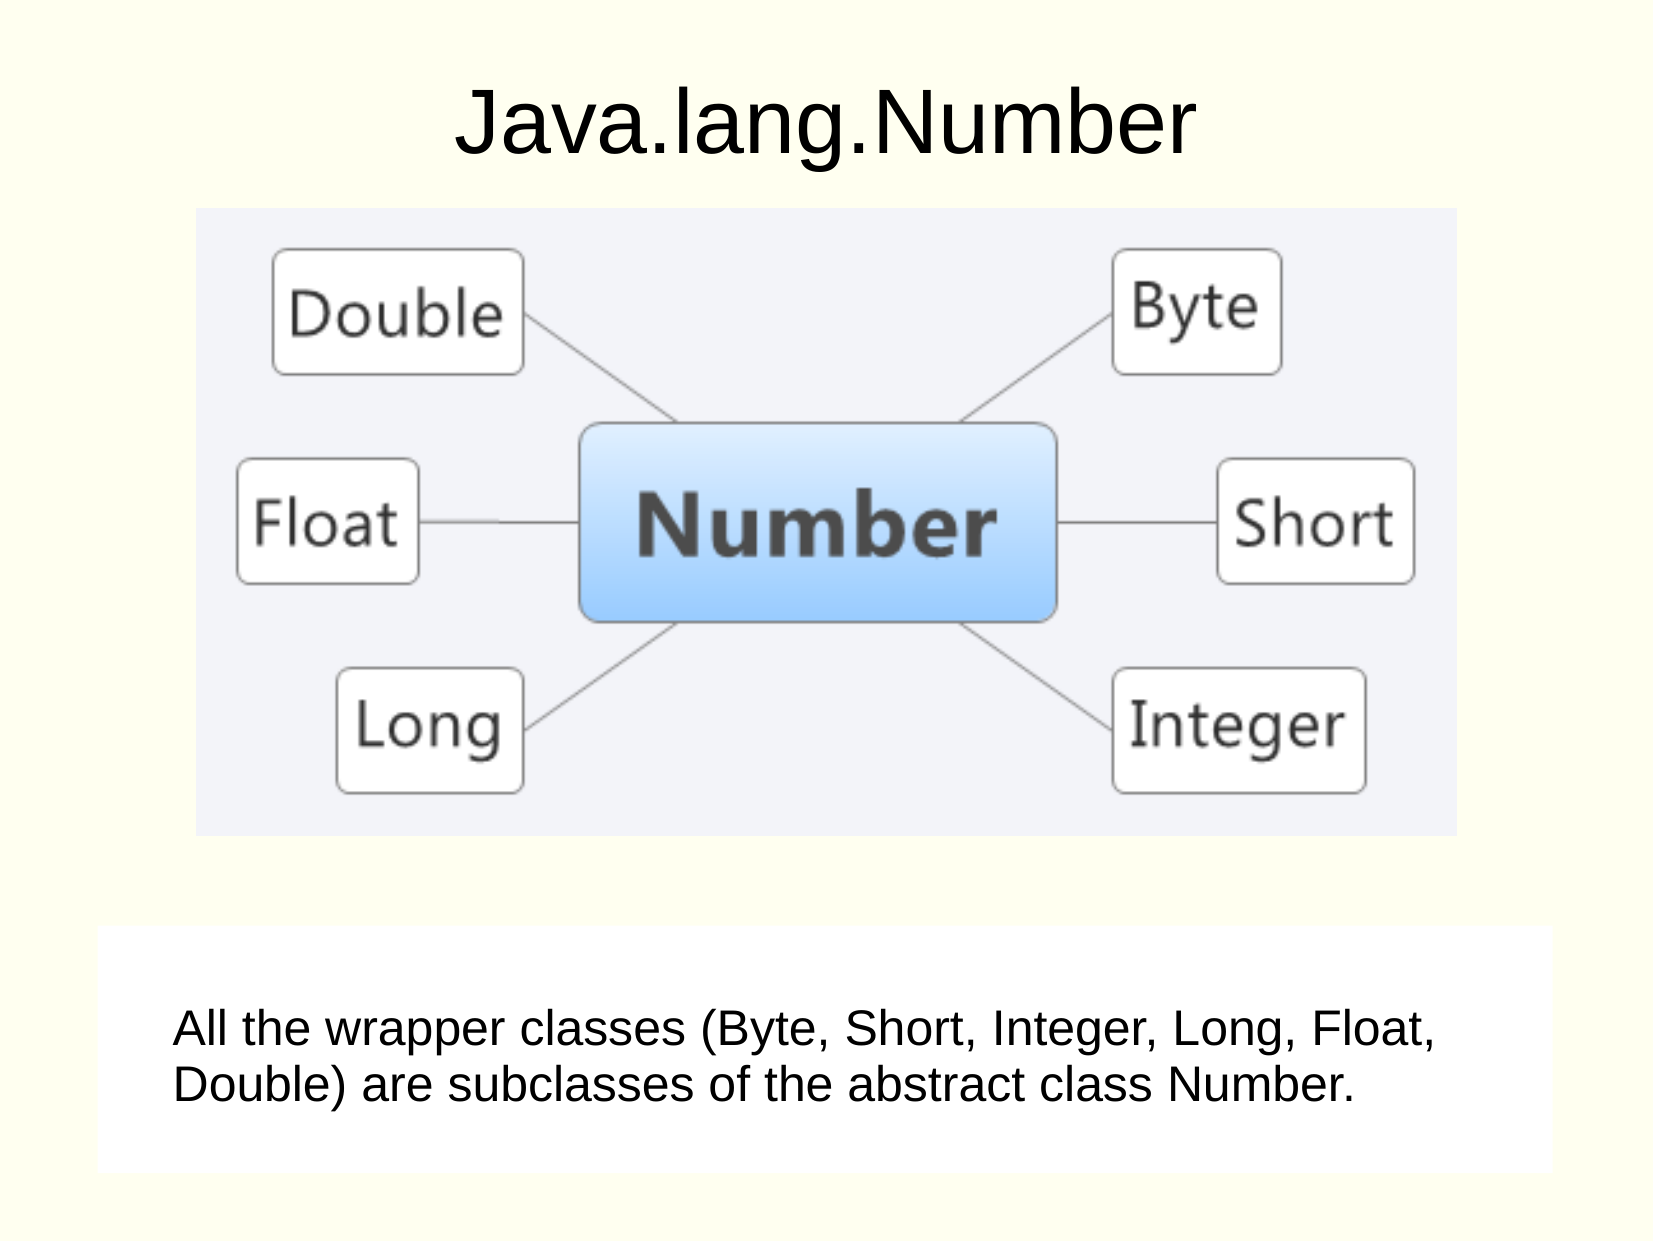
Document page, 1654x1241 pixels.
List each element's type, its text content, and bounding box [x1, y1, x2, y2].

title Java.lang.Number [82, 49, 1571, 196]
text_box All the wrapper classes (Byte, Short, Integer, Long, Float, Double) are subclasses of the abstract class Number. [97, 925, 1553, 1174]
picture [196, 208, 1457, 837]
